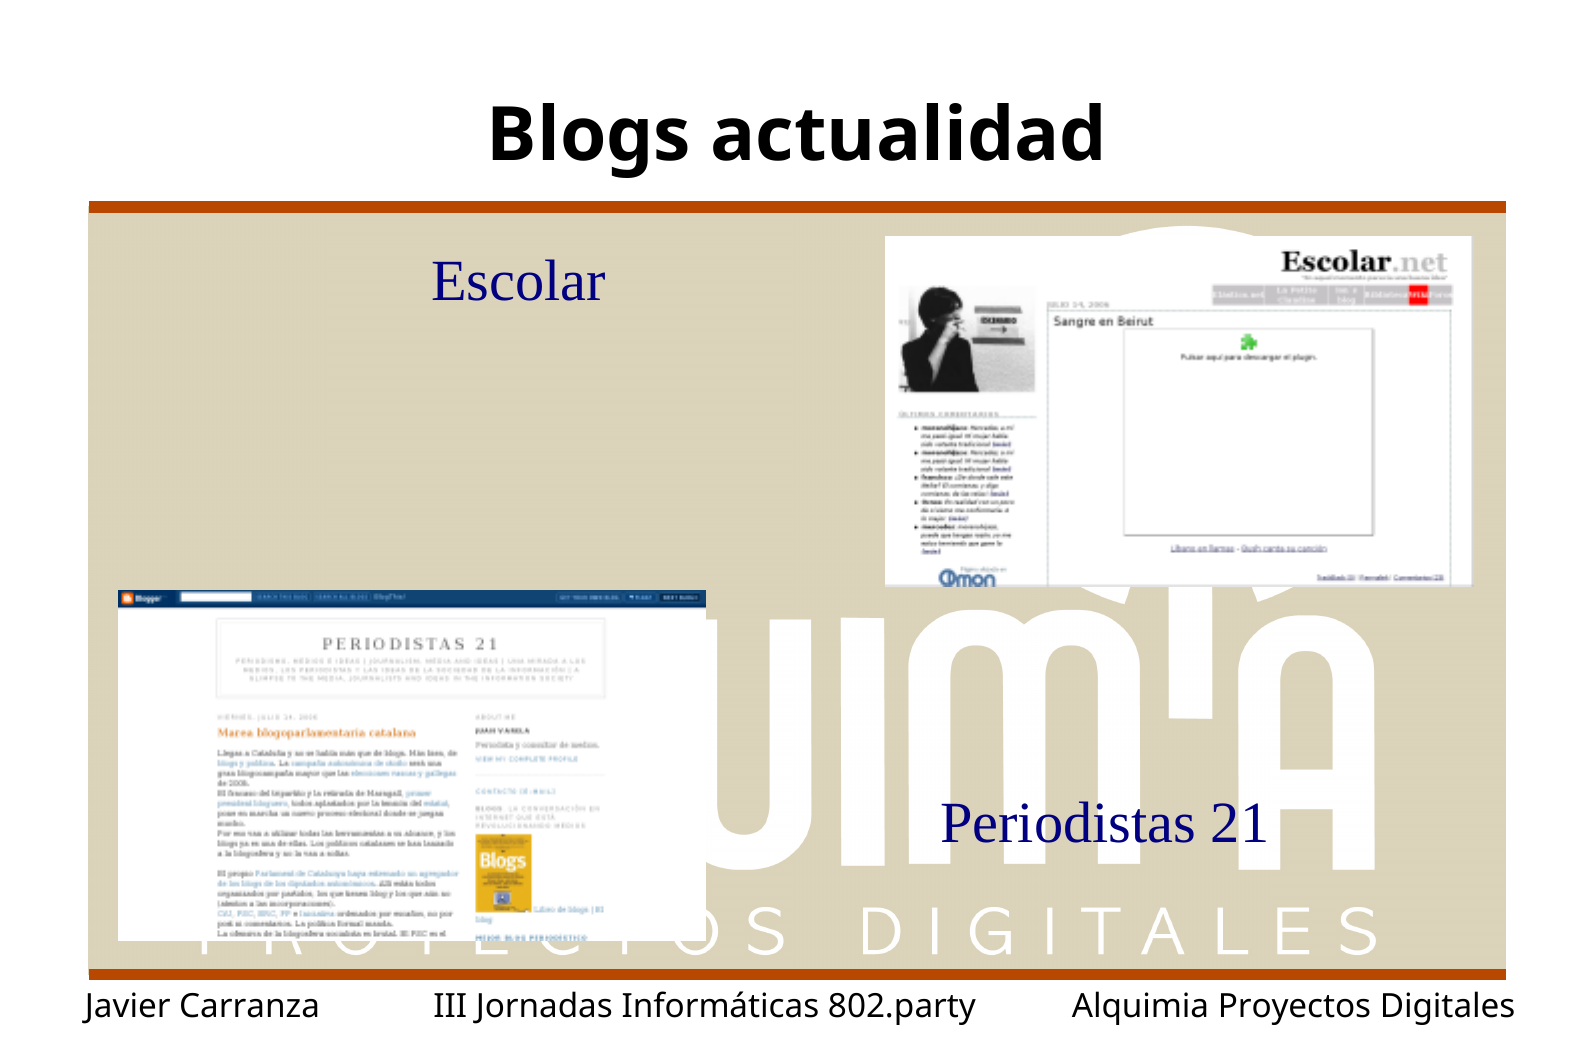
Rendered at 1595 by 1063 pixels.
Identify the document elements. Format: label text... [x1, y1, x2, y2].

list Escolar Periodistas 21 [413, 248, 1270, 951]
picture [88, 220, 1506, 969]
text_box Javier Carranza III Jornadas Informáticas 802.party Alquimia Proyectos Digitales [81, 974, 1513, 1048]
title Blogs actualidad [79, 42, 1515, 220]
